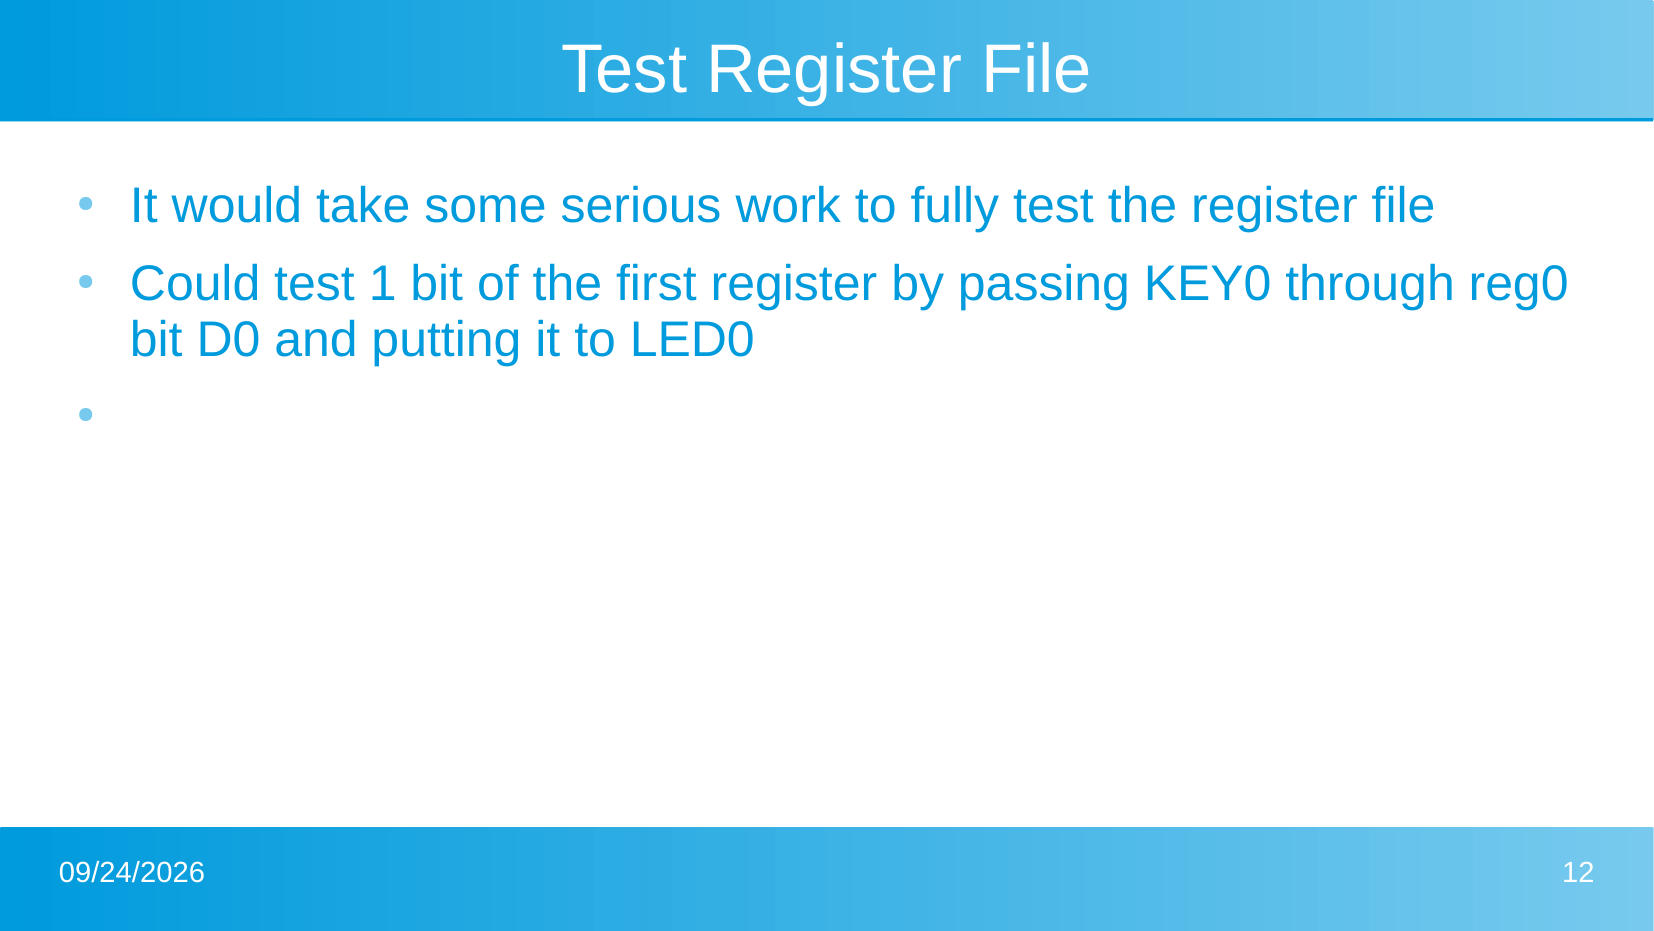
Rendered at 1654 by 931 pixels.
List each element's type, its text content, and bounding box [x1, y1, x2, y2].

title Test Register File [59, 29, 1595, 108]
list It would take some serious work to fully test the register file Could test 1 bit of the first register by passing KEY0 through reg0 bit D0 and putting it to LED0 [59, 177, 1595, 768]
